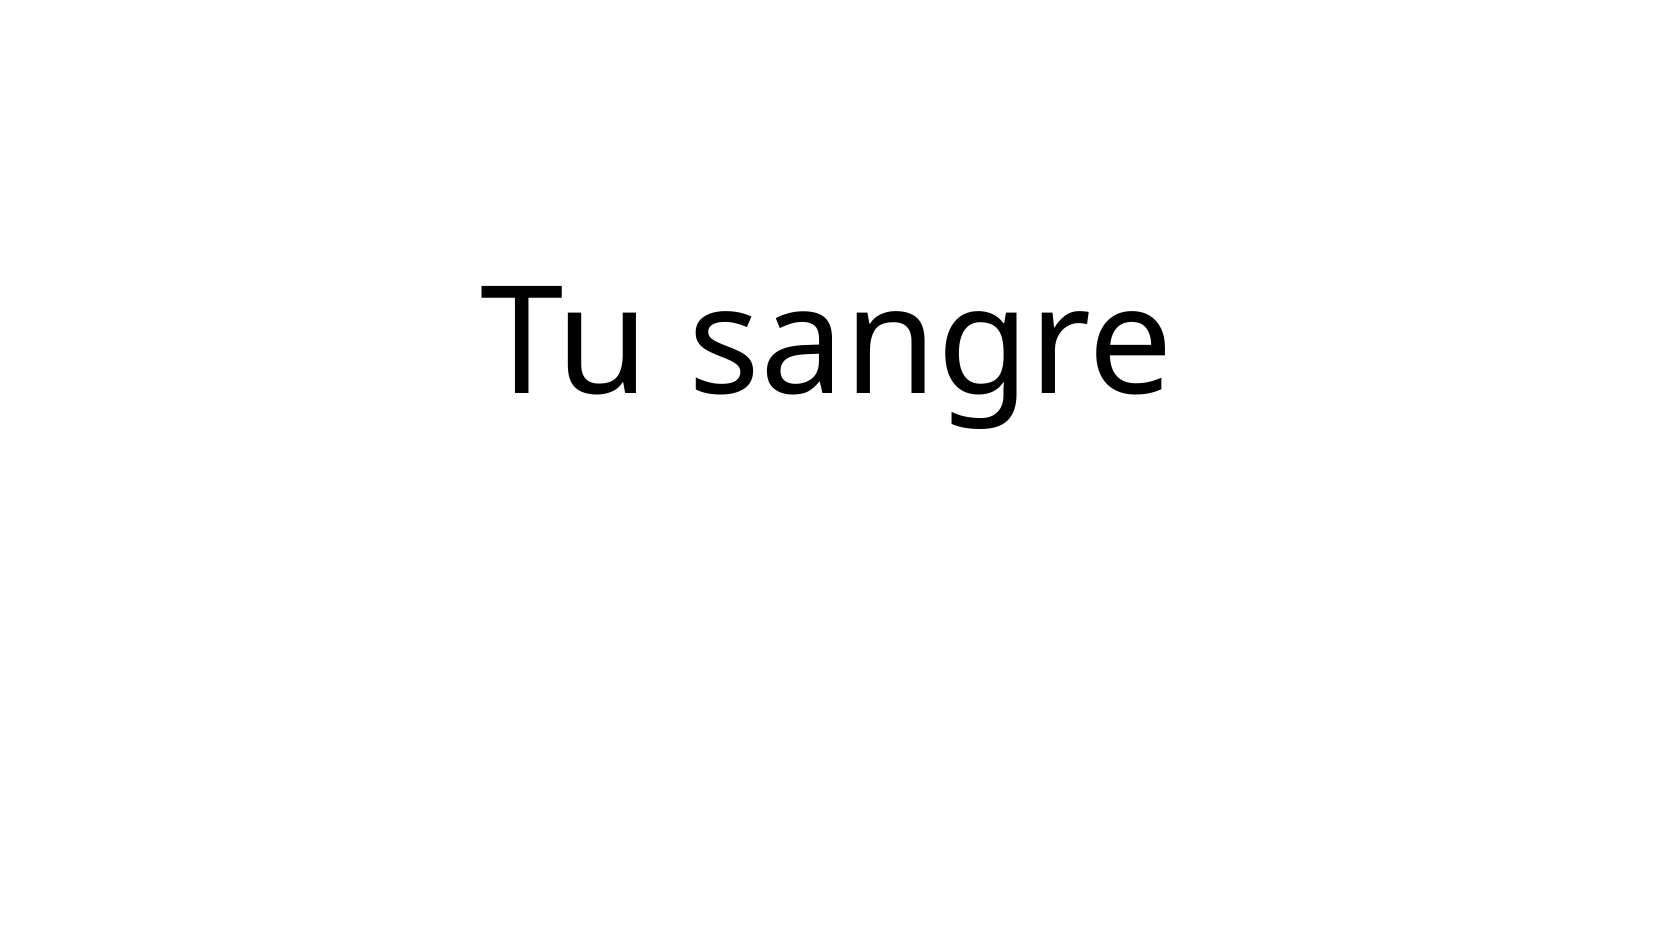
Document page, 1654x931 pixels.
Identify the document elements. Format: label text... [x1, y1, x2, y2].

title Tu sangre [0, 230, 1654, 442]
